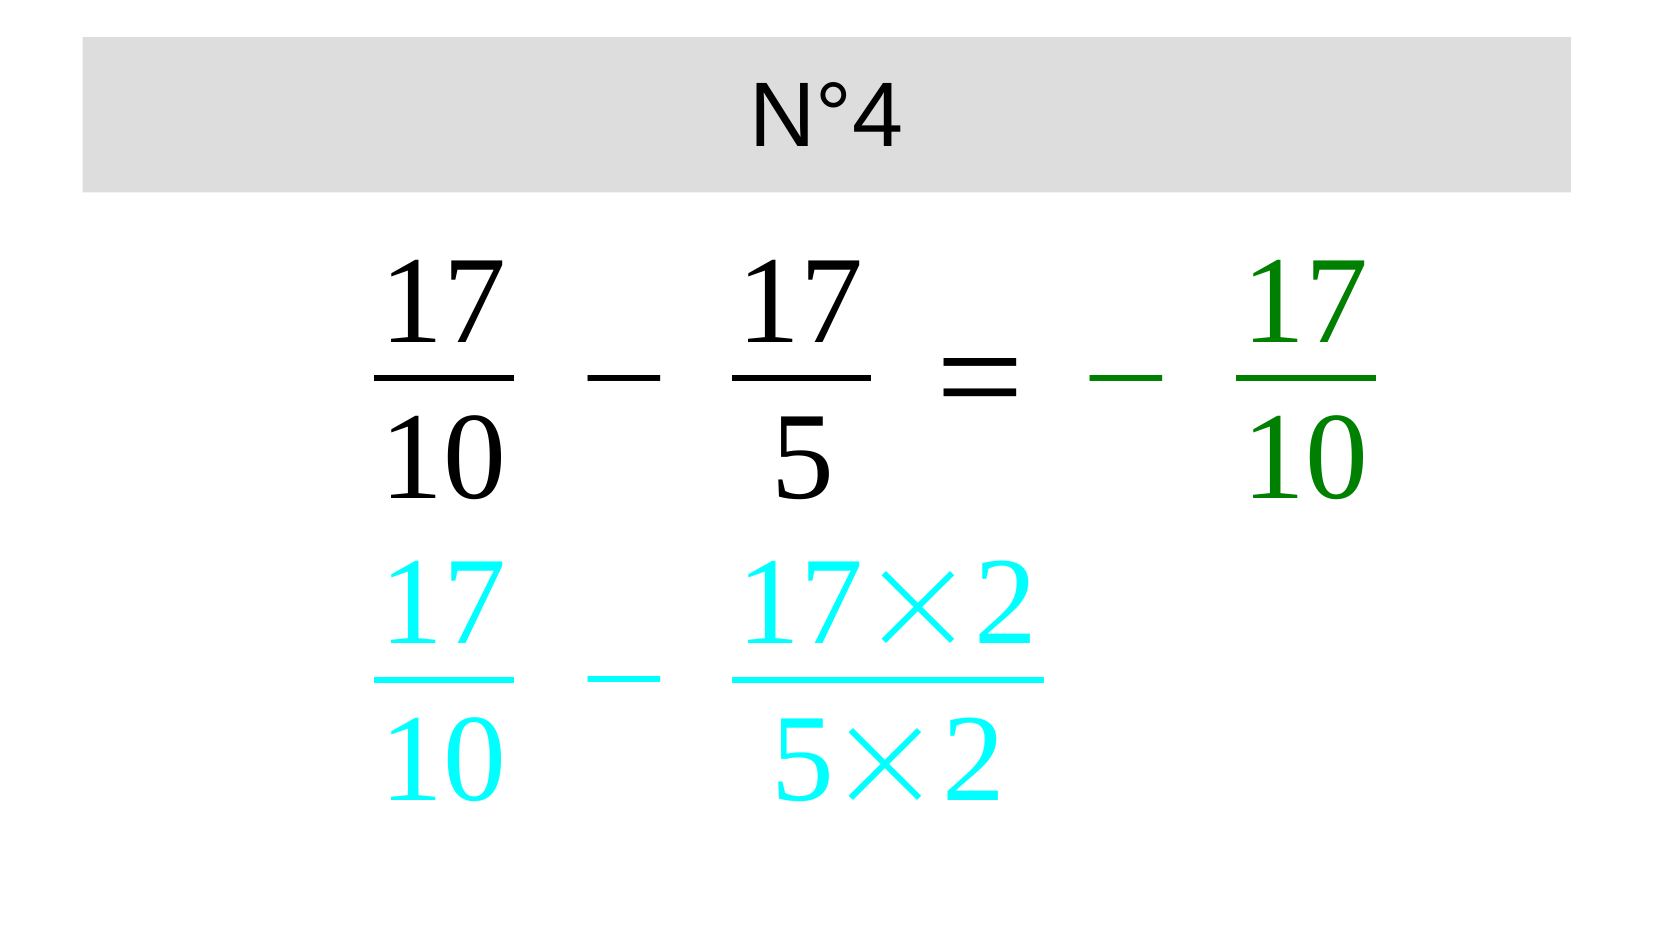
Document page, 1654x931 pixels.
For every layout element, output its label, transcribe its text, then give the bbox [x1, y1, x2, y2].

chart [342, 231, 1389, 827]
title N°4 [82, 37, 1571, 193]
